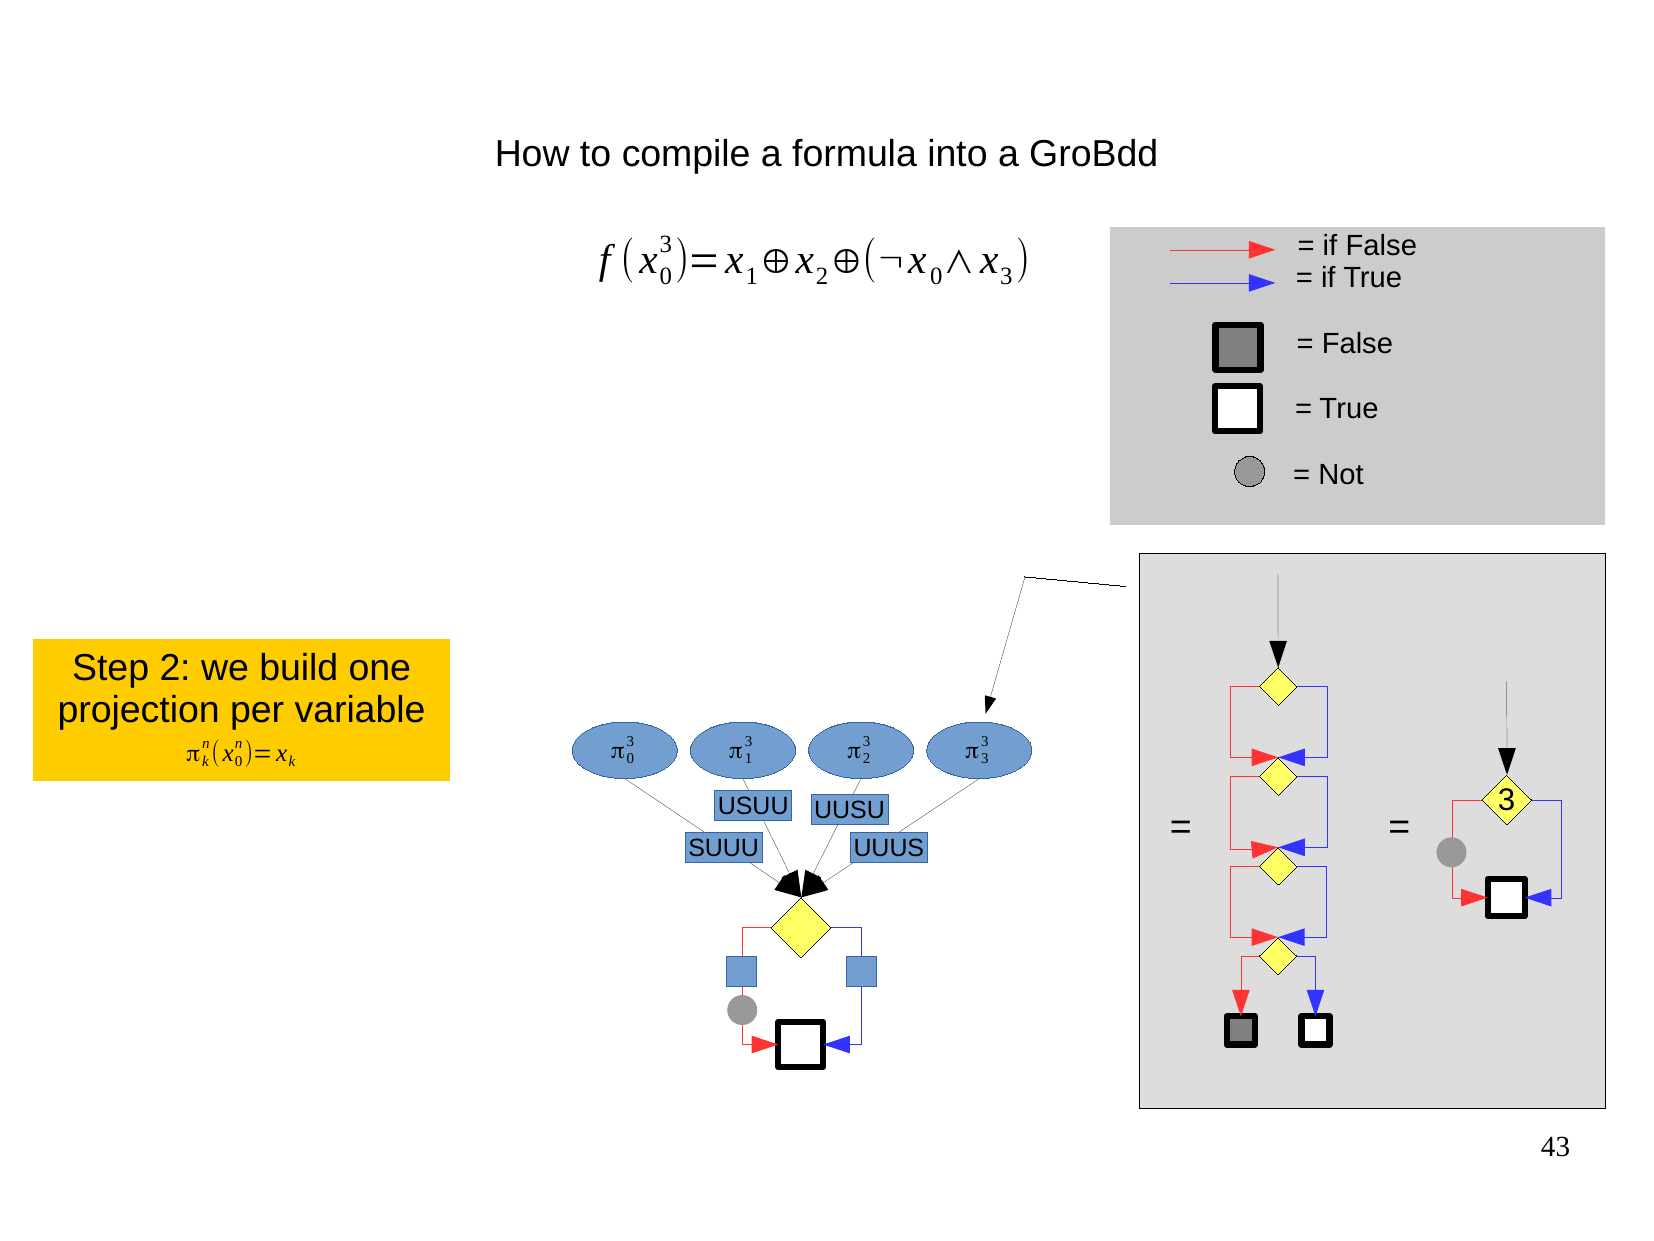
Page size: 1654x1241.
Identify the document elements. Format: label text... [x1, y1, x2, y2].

title How to compile a formula into a GroBdd [82, 49, 1571, 257]
text_box [771, 897, 831, 958]
text_box [690, 722, 796, 779]
text_box [846, 956, 877, 987]
text_box [808, 722, 914, 779]
text_box [778, 1022, 824, 1068]
text_box USUU [714, 790, 792, 821]
text_box [926, 722, 1032, 779]
text_box [727, 995, 758, 1026]
text_box 3 [1482, 775, 1532, 825]
text_box [572, 722, 678, 779]
text_box = if False = if True = False = True = Not [1109, 227, 1605, 525]
chart [604, 731, 641, 767]
text_box [1215, 386, 1261, 432]
text_box = [1373, 798, 1426, 856]
text_box Step 2: we build one projection per variable [33, 639, 450, 781]
text_box [1140, 554, 1606, 1109]
text_box [985, 576, 1126, 714]
text_box [1234, 456, 1265, 487]
text_box SUUU [685, 832, 763, 863]
chart [722, 731, 759, 767]
text_box = [1155, 798, 1207, 856]
text_box [1215, 324, 1261, 370]
chart [180, 735, 303, 770]
text_box UUUS [850, 832, 928, 863]
text_box [726, 956, 757, 987]
chart [841, 731, 877, 767]
chart [590, 257, 1036, 289]
text_box UUSU [811, 794, 889, 825]
chart [959, 731, 995, 767]
